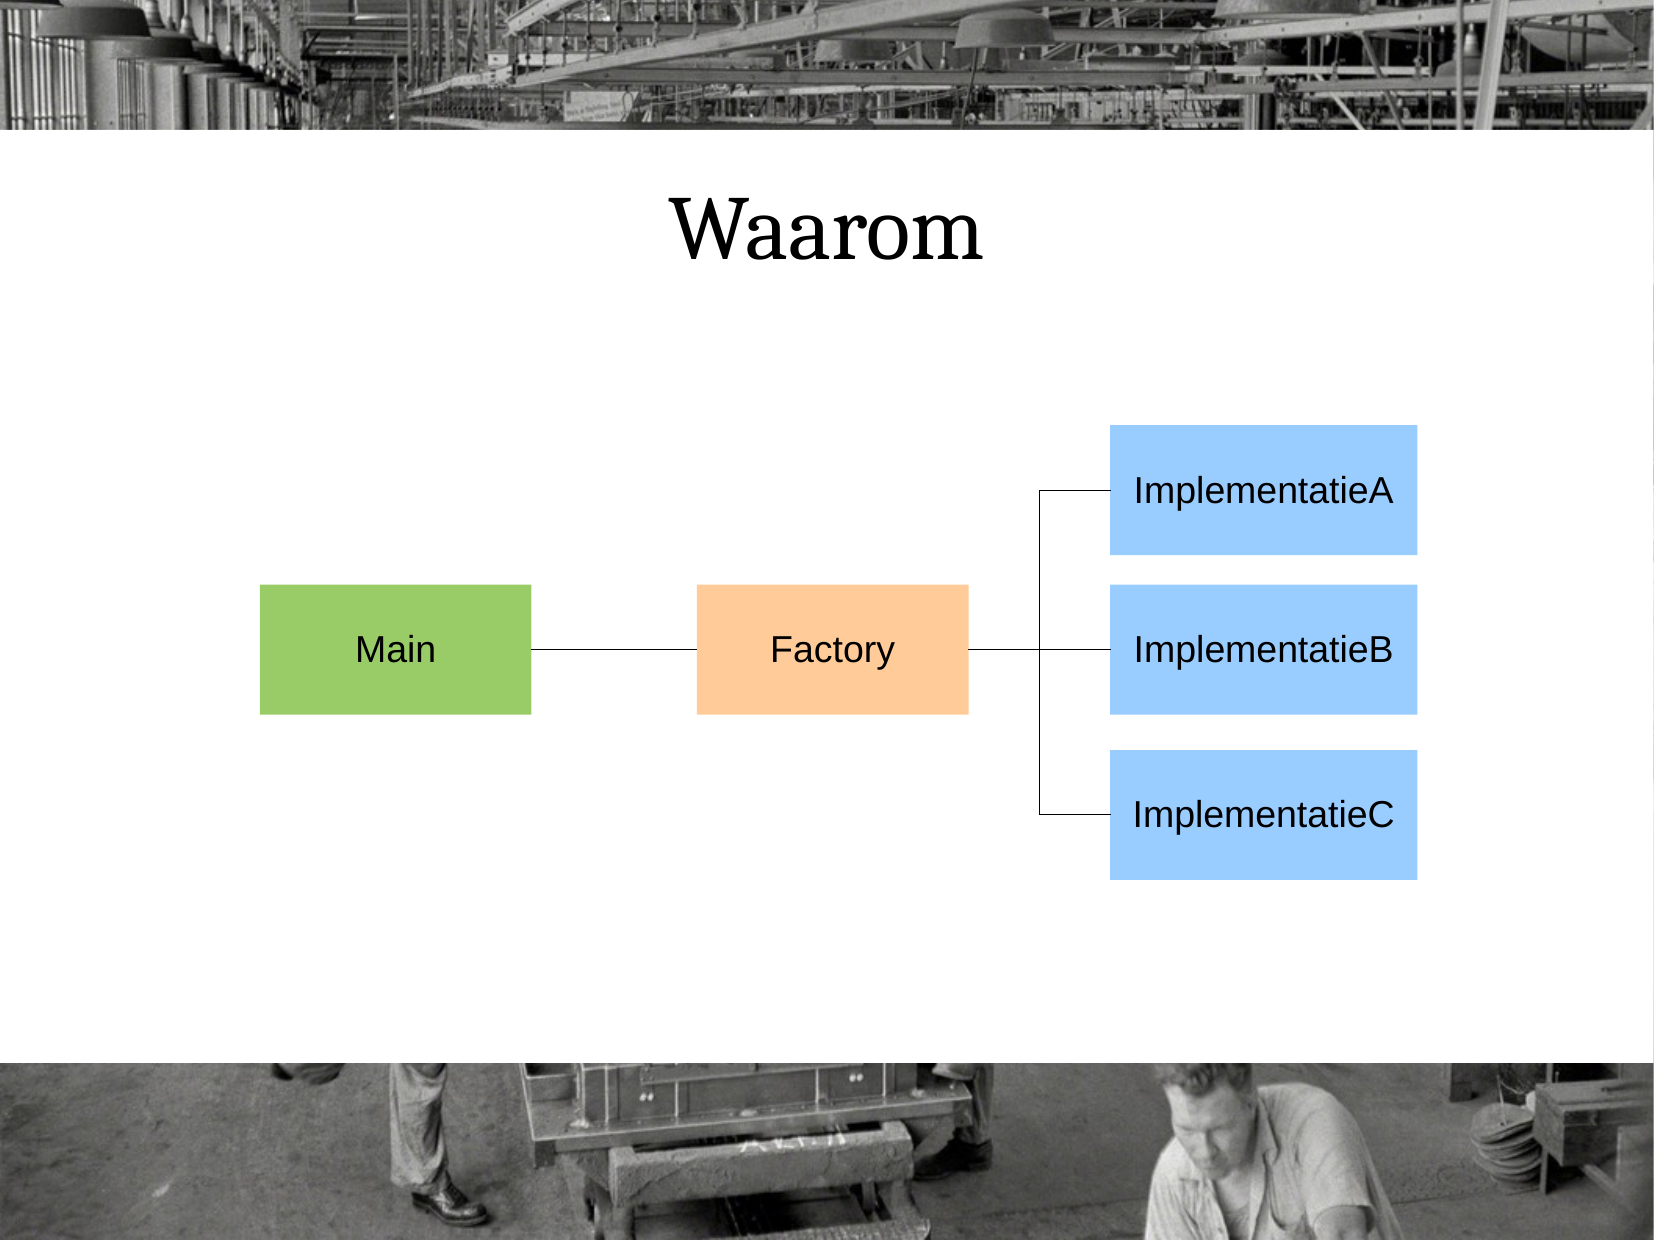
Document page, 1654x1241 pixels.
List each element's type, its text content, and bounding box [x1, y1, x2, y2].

title Waarom [82, 126, 1571, 334]
text_box ImplementatieB [1110, 584, 1418, 715]
text_box ImplementatieA [1110, 425, 1418, 556]
text_box Main [259, 584, 532, 715]
text_box Factory [696, 584, 969, 715]
picture [0, 0, 1654, 129]
text_box ImplementatieC [1110, 750, 1418, 880]
picture [0, 1063, 1654, 1240]
